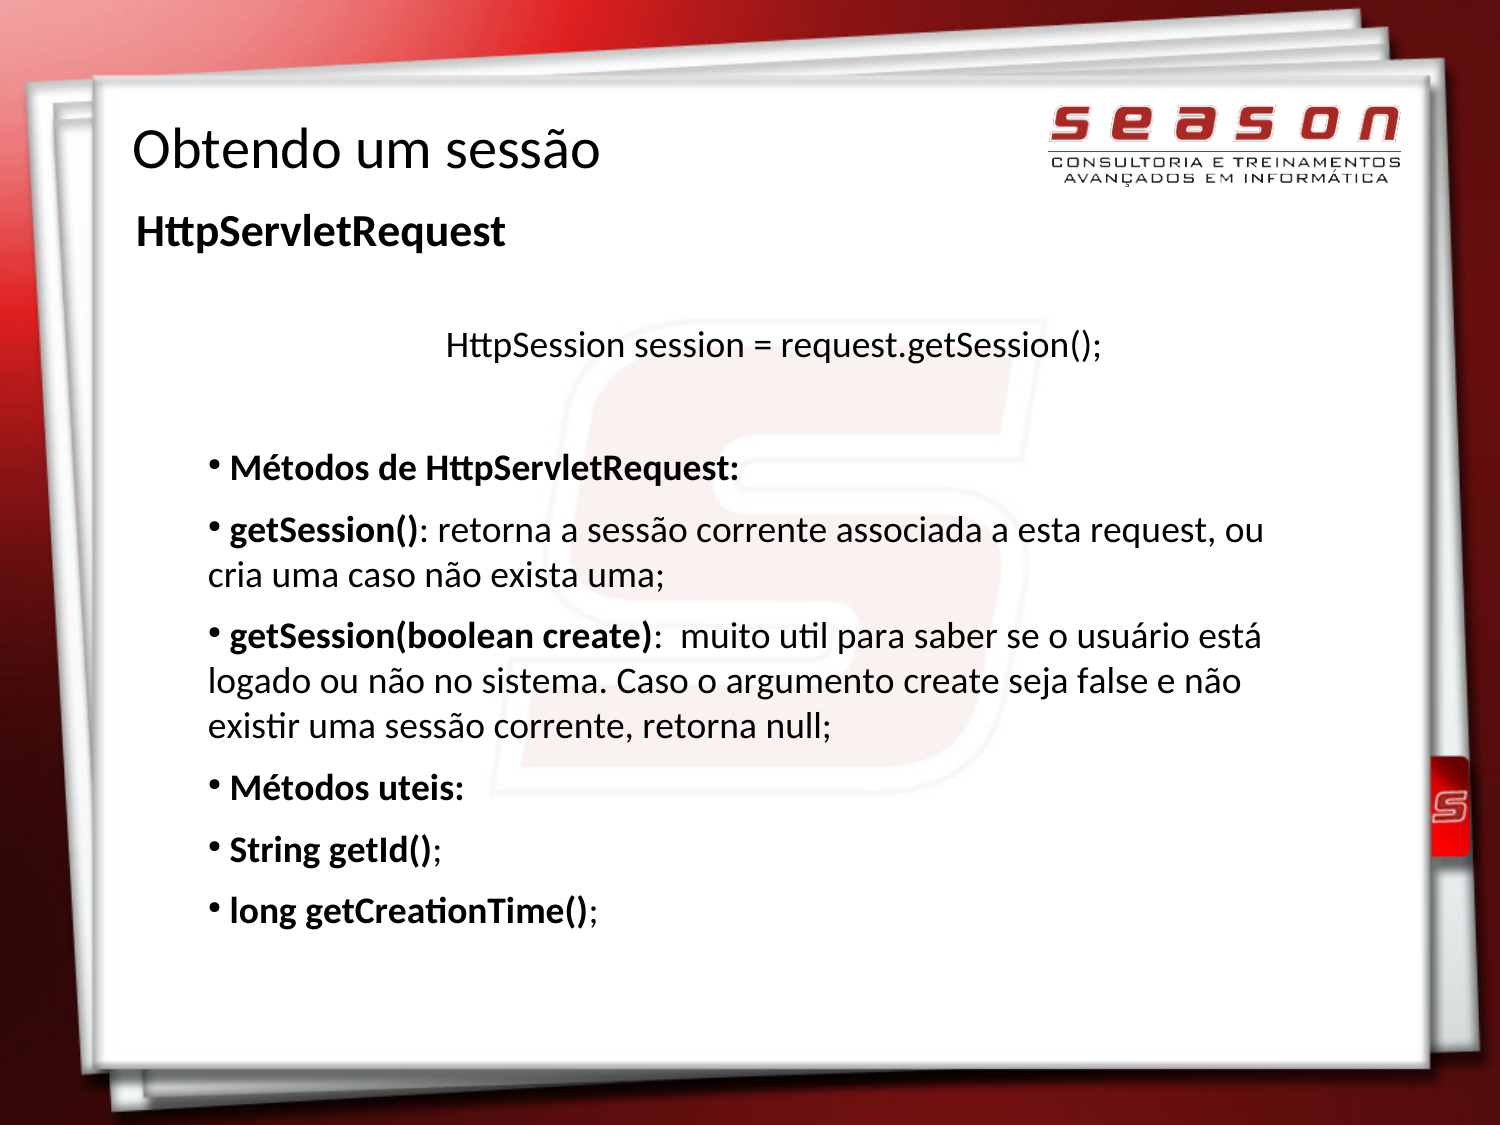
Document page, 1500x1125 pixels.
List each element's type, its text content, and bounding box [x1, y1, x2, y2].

text_box HttpServletRequest [119, 200, 1240, 256]
title Obtendo um sessão [118, 33, 1394, 257]
text_box HttpSession session = request.getSession(); Métodos de HttpServletRequest: getSession(): retorna a sessão corrente associada a esta request, ou cria uma caso não exista uma; getSession(boolean create): muito util para saber se o usuário está logado ou não no sistema. Caso o argumento create seja false e não existir uma sessão corrente, retorna null; Métodos uteis: String getId(); long getCreationTime(); [207, 297, 1328, 954]
picture [0, 0, 1500, 1125]
